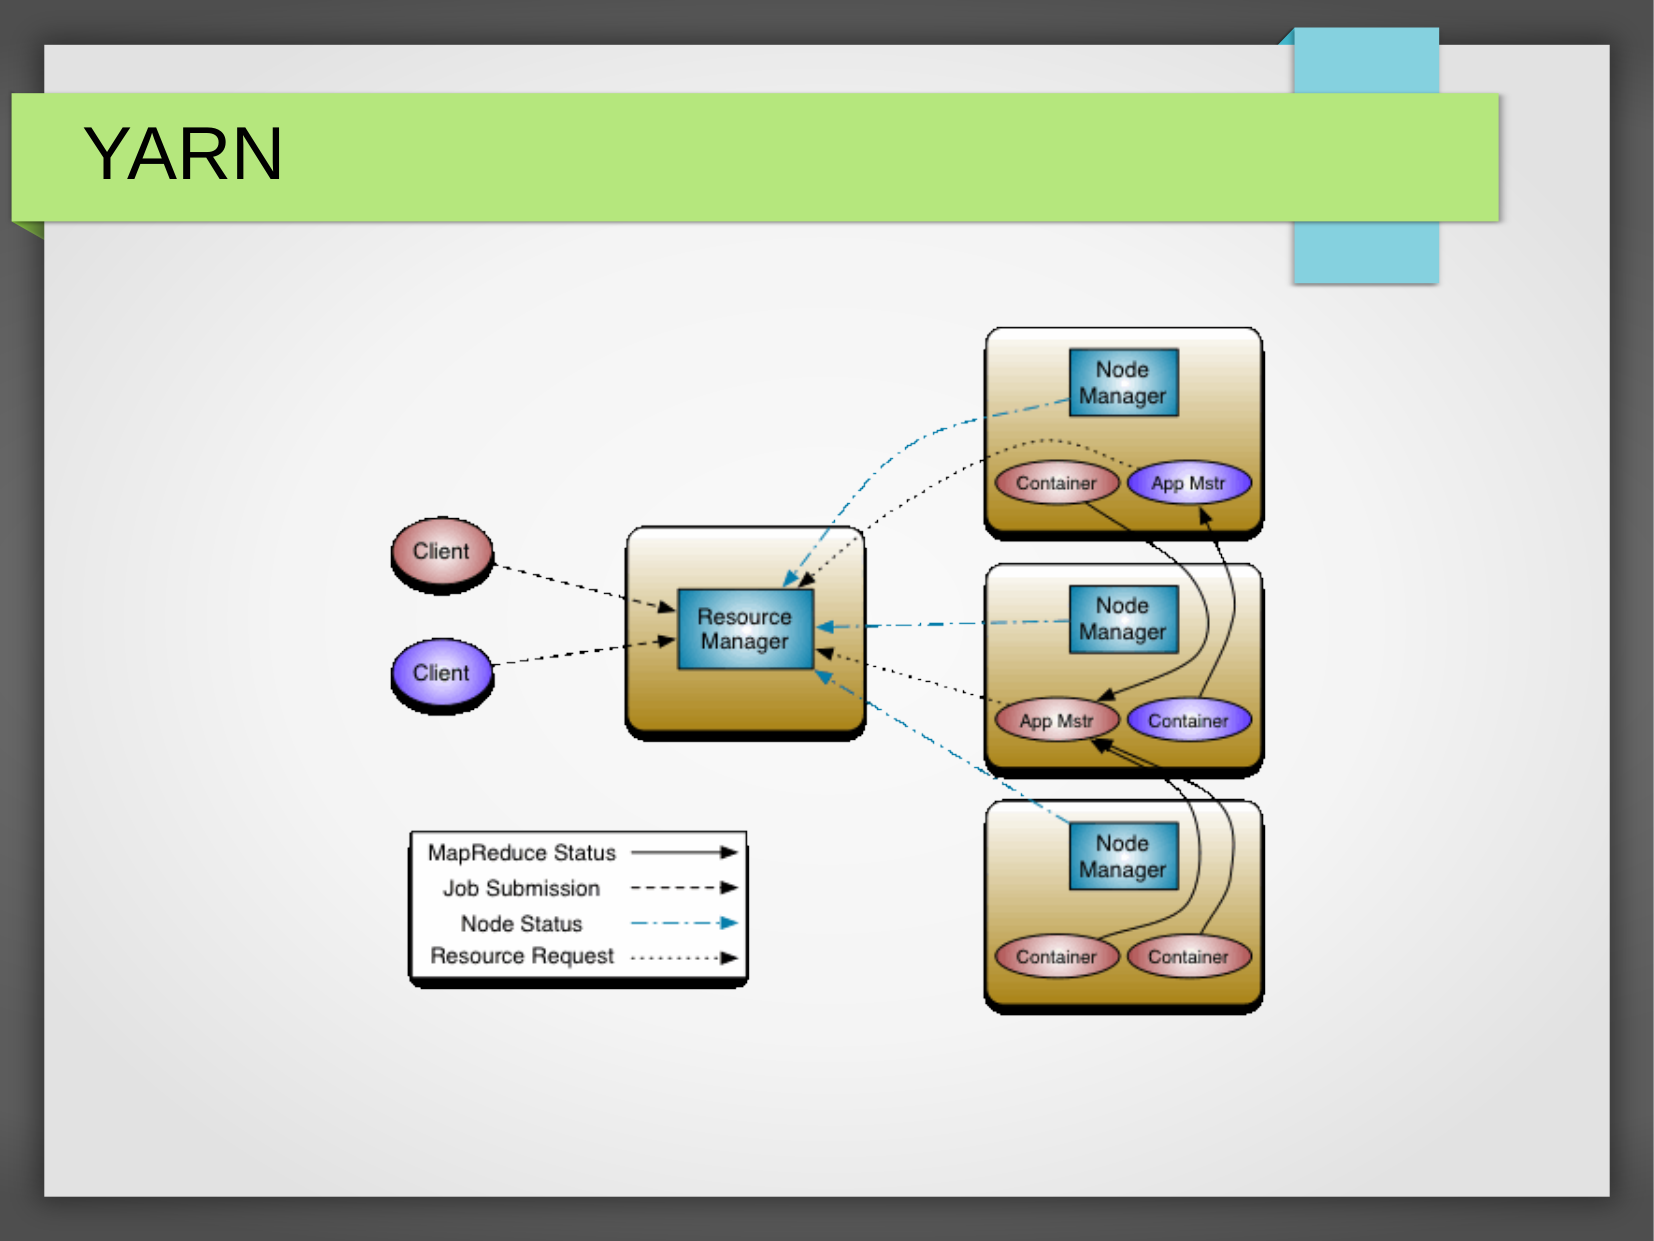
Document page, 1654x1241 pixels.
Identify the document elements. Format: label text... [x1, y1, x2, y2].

picture [0, 0, 1654, 1241]
title YARN [82, 94, 1264, 213]
